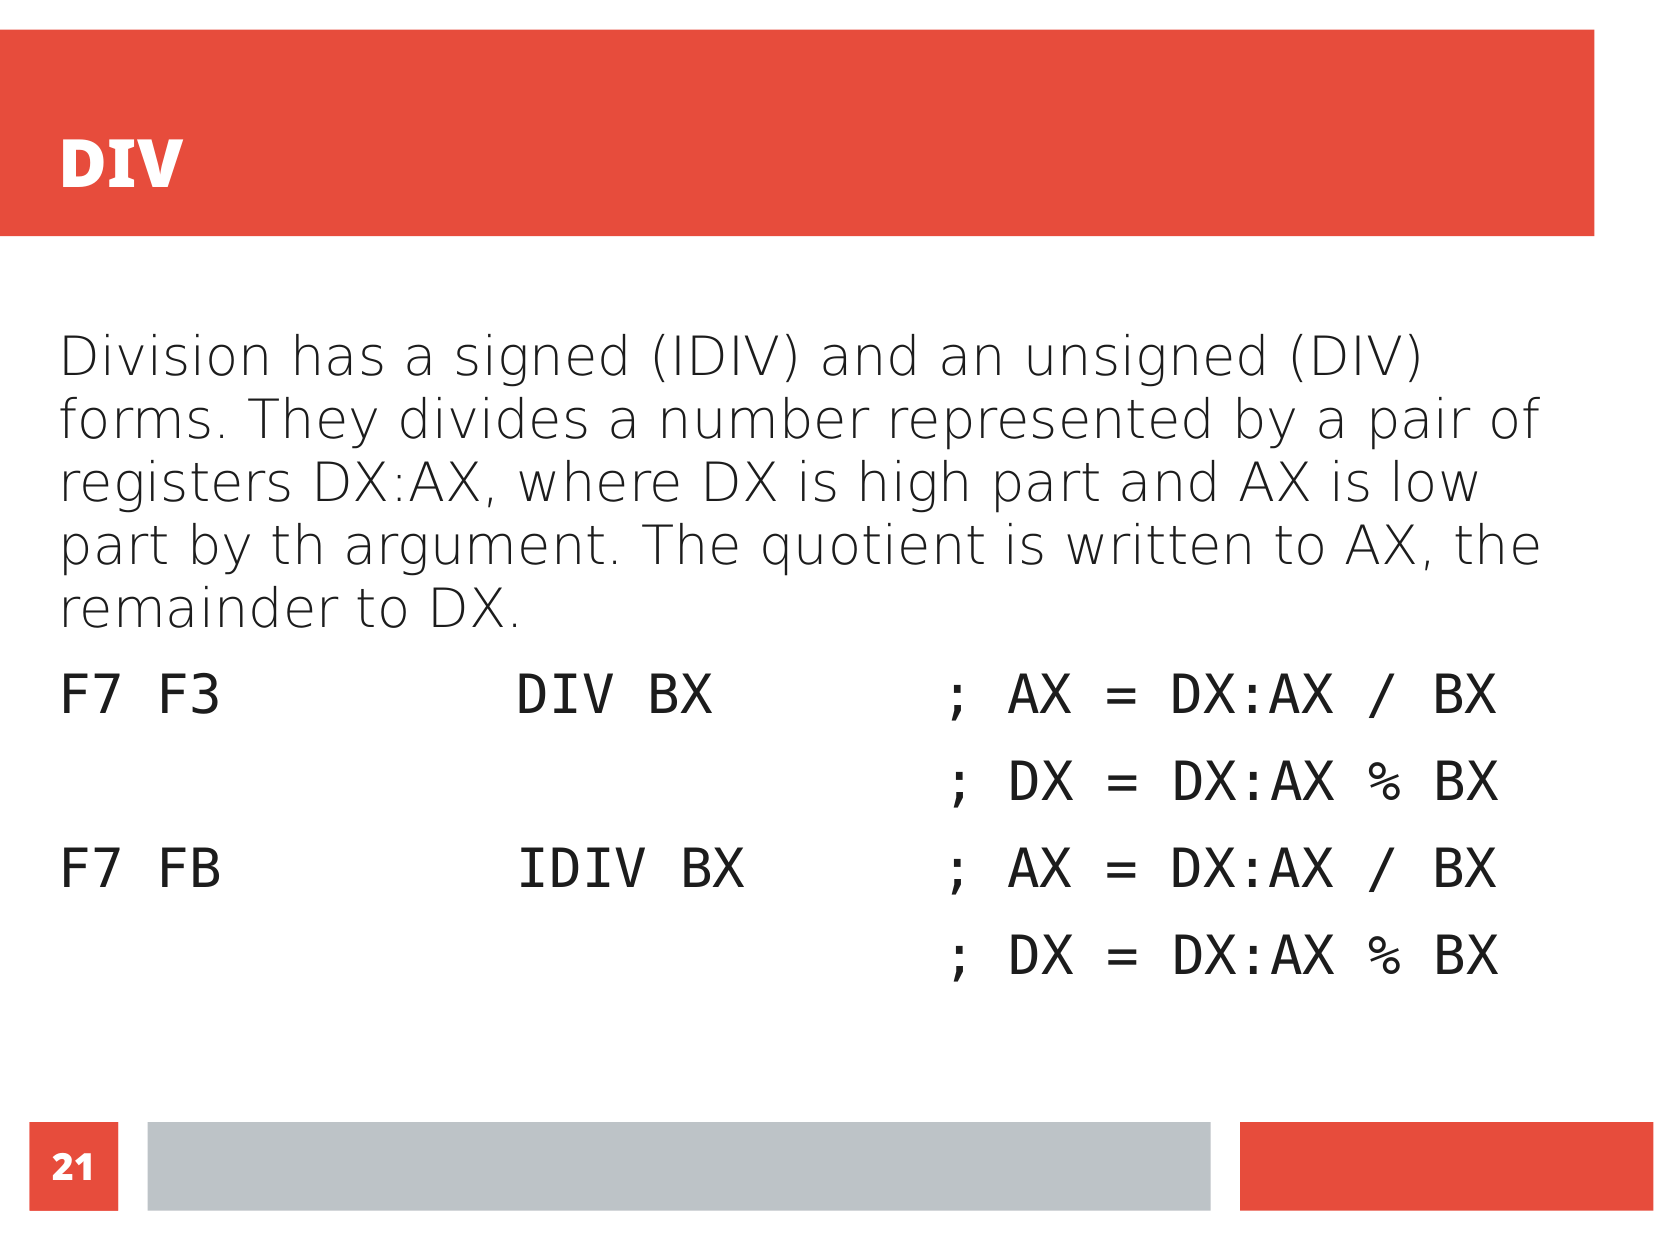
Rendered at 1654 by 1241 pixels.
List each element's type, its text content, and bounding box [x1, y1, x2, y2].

title DIV [59, 59, 1595, 207]
list Division has a signed (IDIV) and an unsigned (DIV) forms. They divides a number represented by a pair of registers DX:AX, where DX is high part and AX is low part by th argument. The quotient is written to AX, the remainder to DX. F7 F3 DIV BX ; AX = DX:AX / BX ; DX = DX:AX % BX F7 FB IDIV BX ; AX = DX:AX / BX ; DX = DX:AX % BX [59, 324, 1565, 1093]
